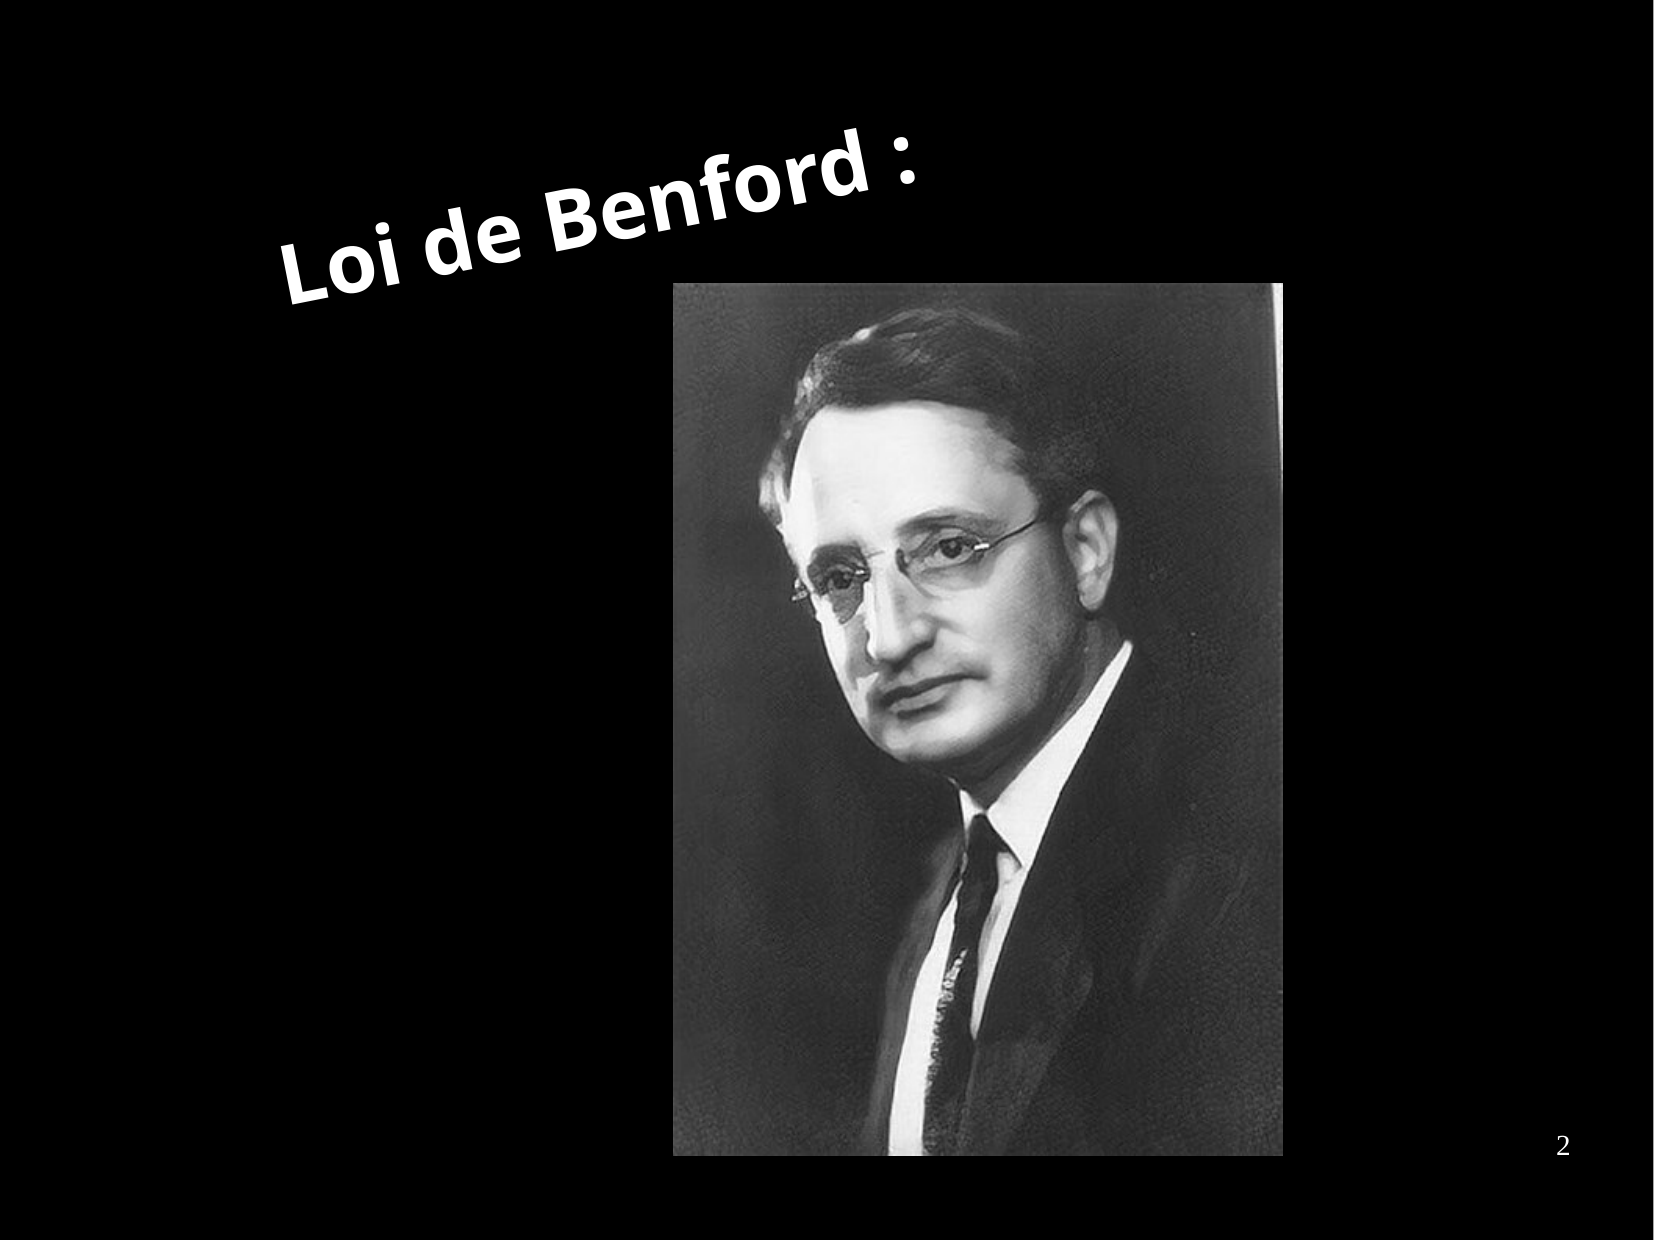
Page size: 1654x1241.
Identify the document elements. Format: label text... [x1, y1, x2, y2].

title Loi de Benford : [0, 0, 1347, 436]
picture [673, 283, 1283, 1156]
